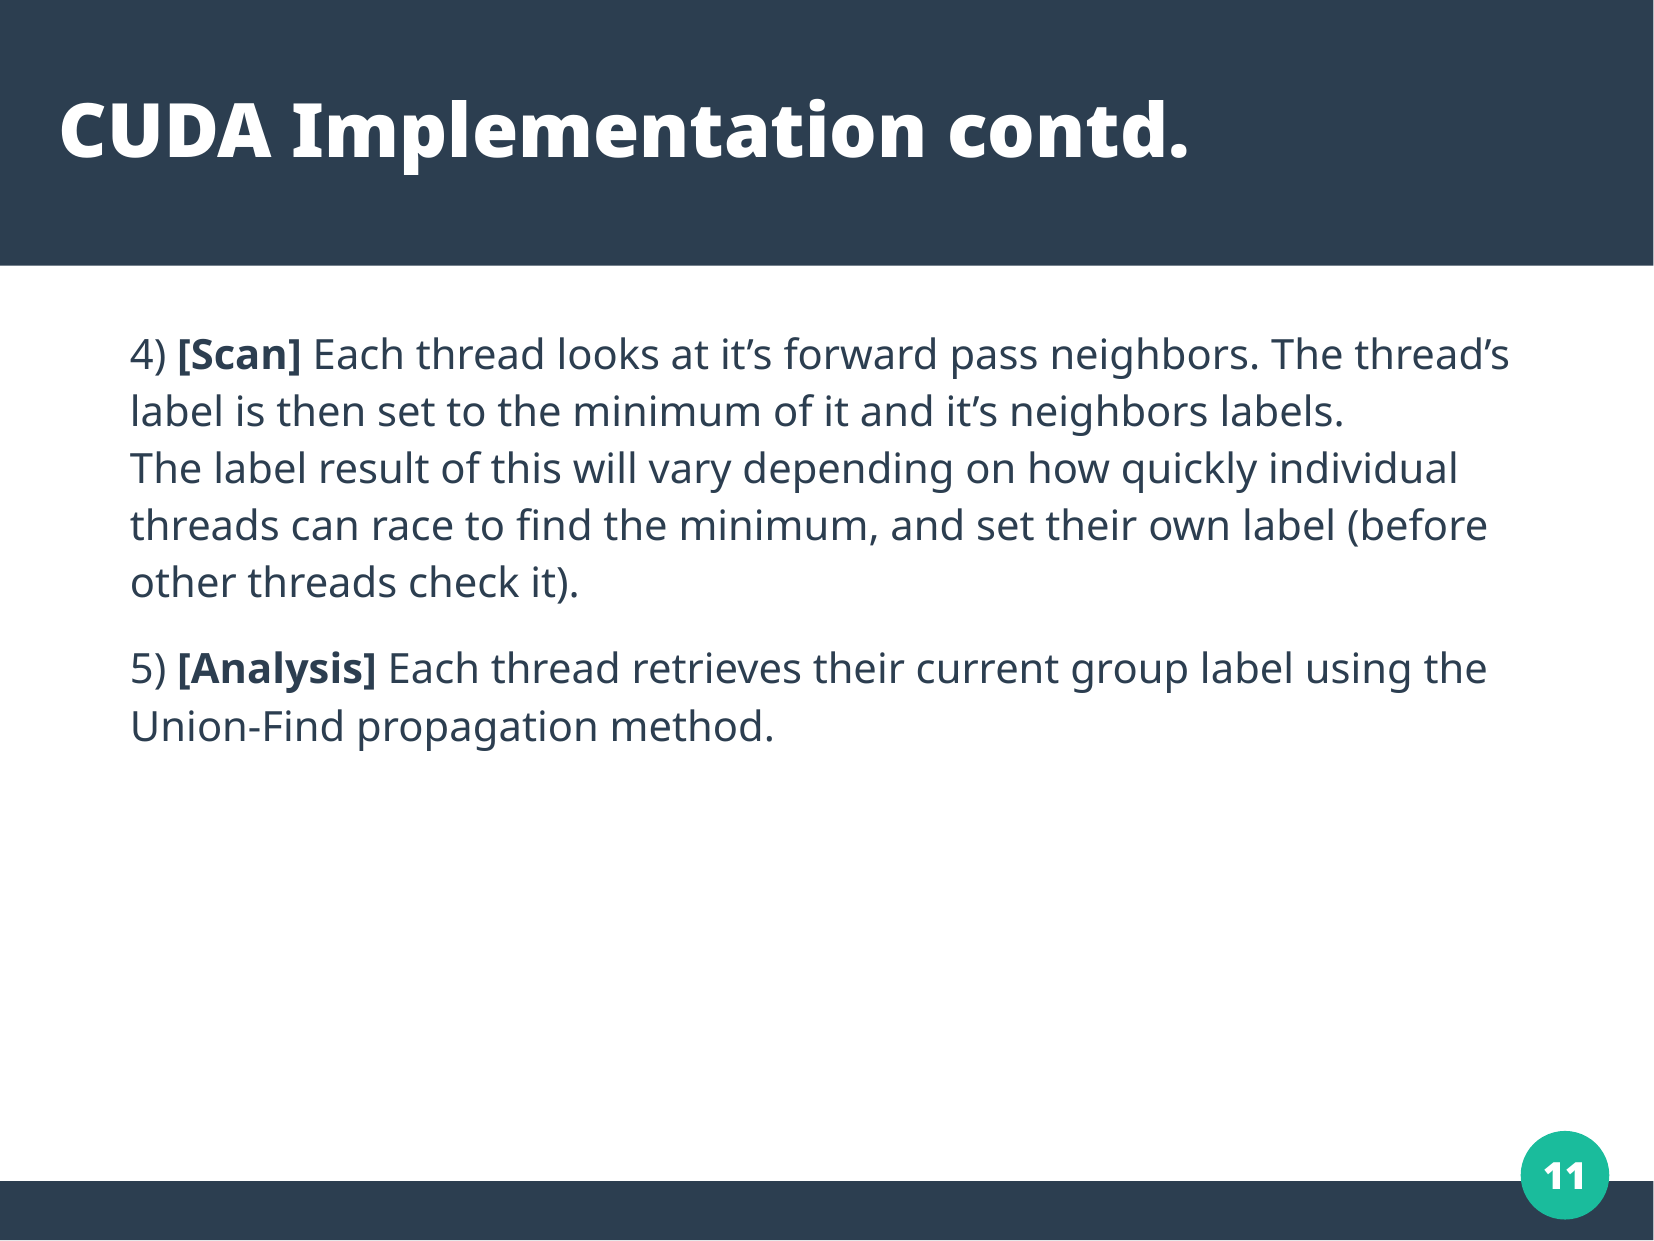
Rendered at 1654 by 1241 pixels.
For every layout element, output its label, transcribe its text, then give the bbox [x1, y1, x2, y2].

list 4) [Scan] Each thread looks at it’s forward pass neighbors. The thread’s label is then set to the minimum of it and it’s neighbors labels. The label result of this will vary depending on how quickly individual threads can race to find the minimum, and set their own label (before other threads check it). 5) [Analysis] Each thread retrieves their current group label using the Union-Find propagation method. [59, 324, 1595, 1152]
title CUDA Implementation contd. [59, 49, 1595, 207]
